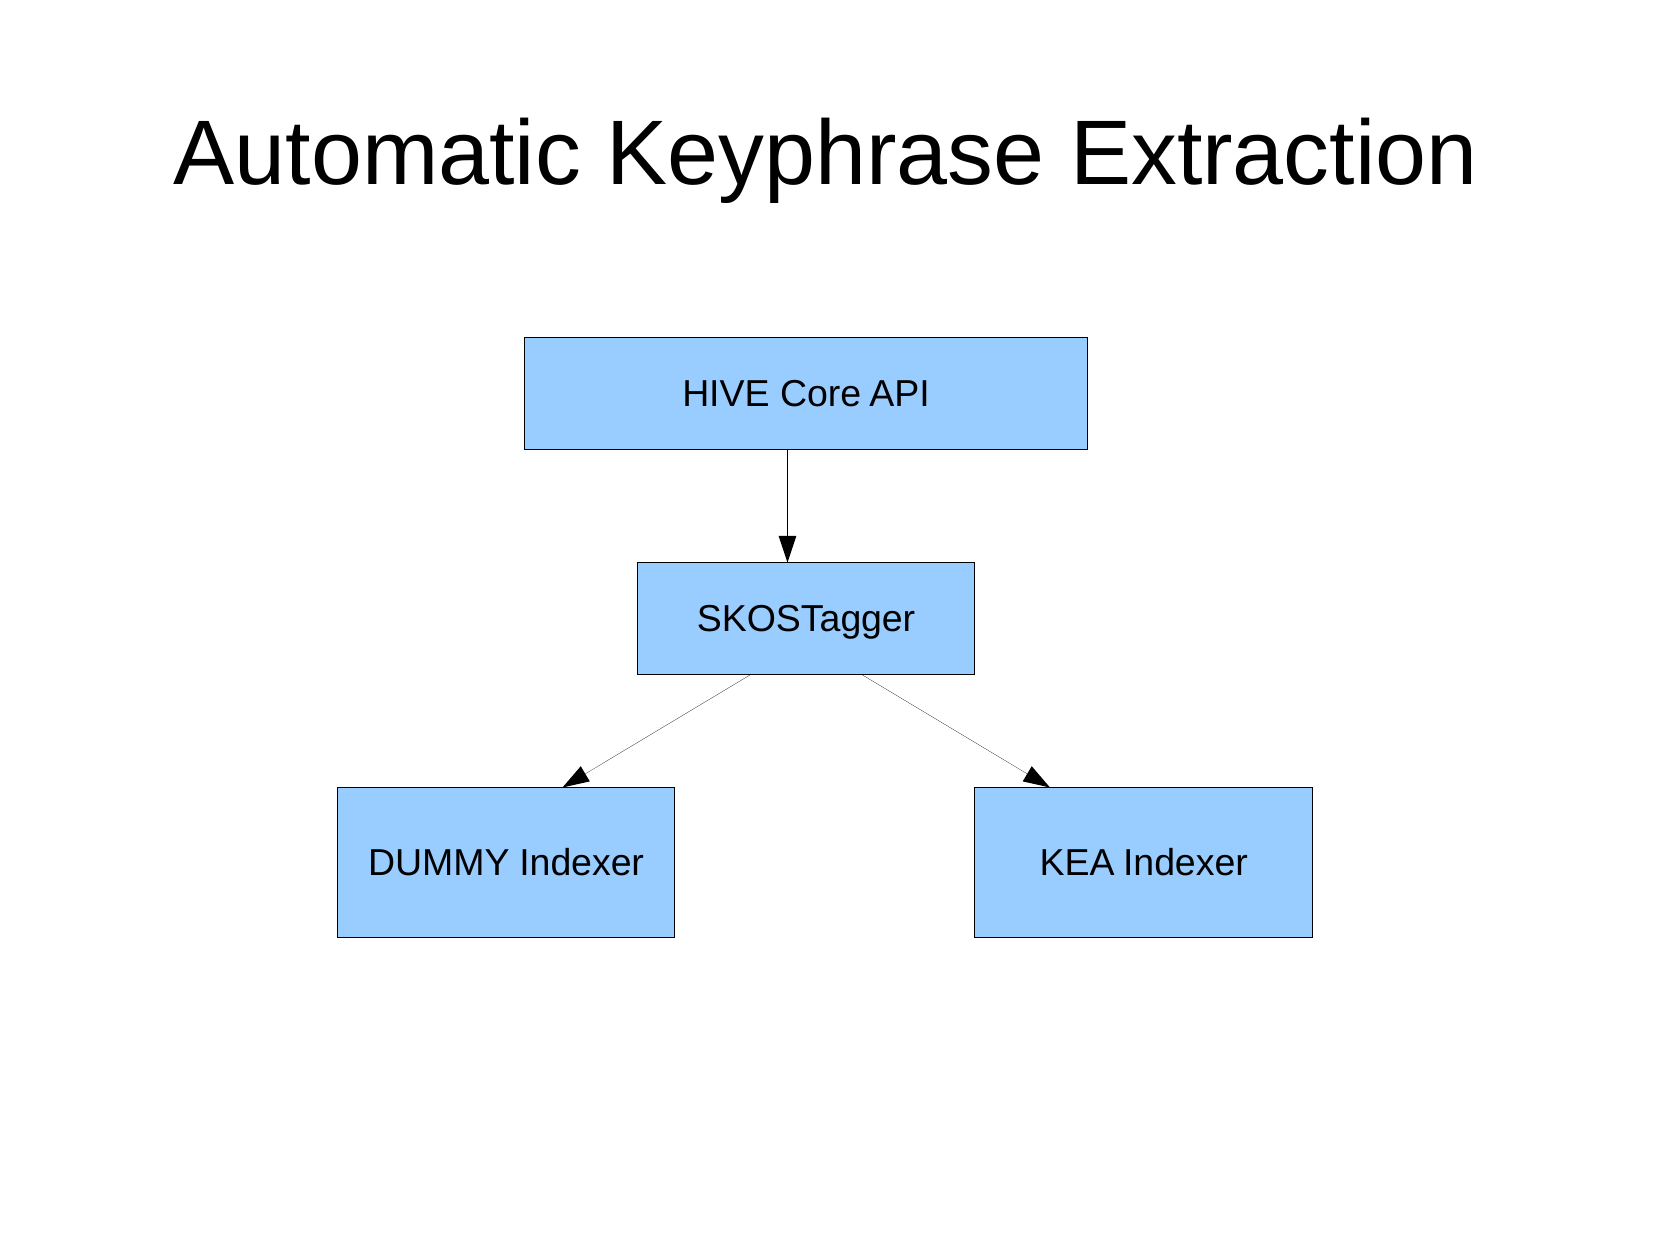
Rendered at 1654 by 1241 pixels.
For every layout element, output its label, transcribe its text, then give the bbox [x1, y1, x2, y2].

title Automatic Keyphrase Extraction [82, 56, 1571, 250]
text_box HIVE Core API [524, 337, 1088, 450]
text_box DUMMY Indexer [337, 787, 675, 938]
text_box SKOSTagger [637, 562, 975, 675]
text_box KEA Indexer [974, 787, 1313, 938]
